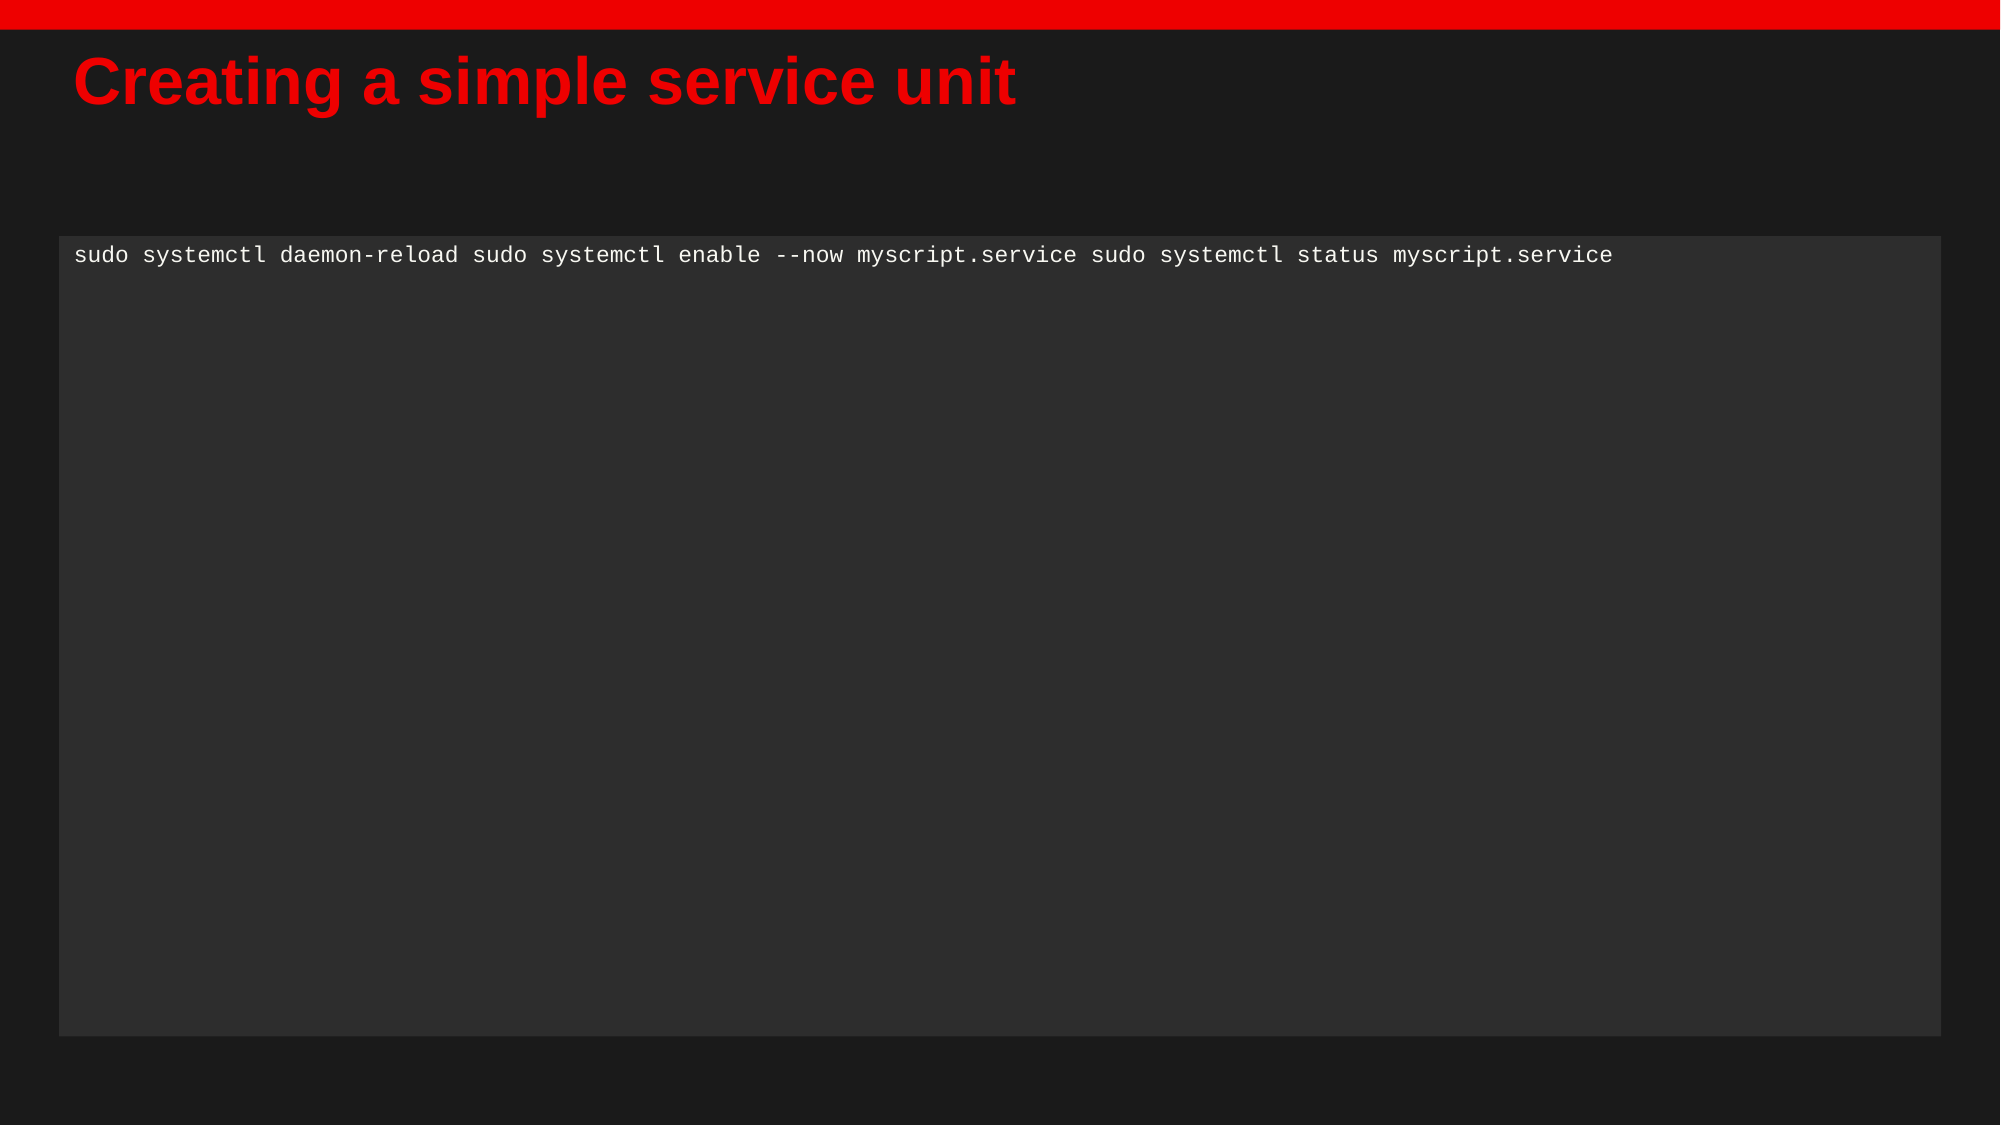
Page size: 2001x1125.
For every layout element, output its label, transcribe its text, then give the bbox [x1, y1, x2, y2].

text_box Creating a simple service unit [59, 36, 1942, 208]
text_box sudo systemctl daemon-reload sudo systemctl enable --now myscript.service sudo systemctl status myscript.service [59, 236, 1942, 1037]
text_box [0, 0, 2001, 30]
